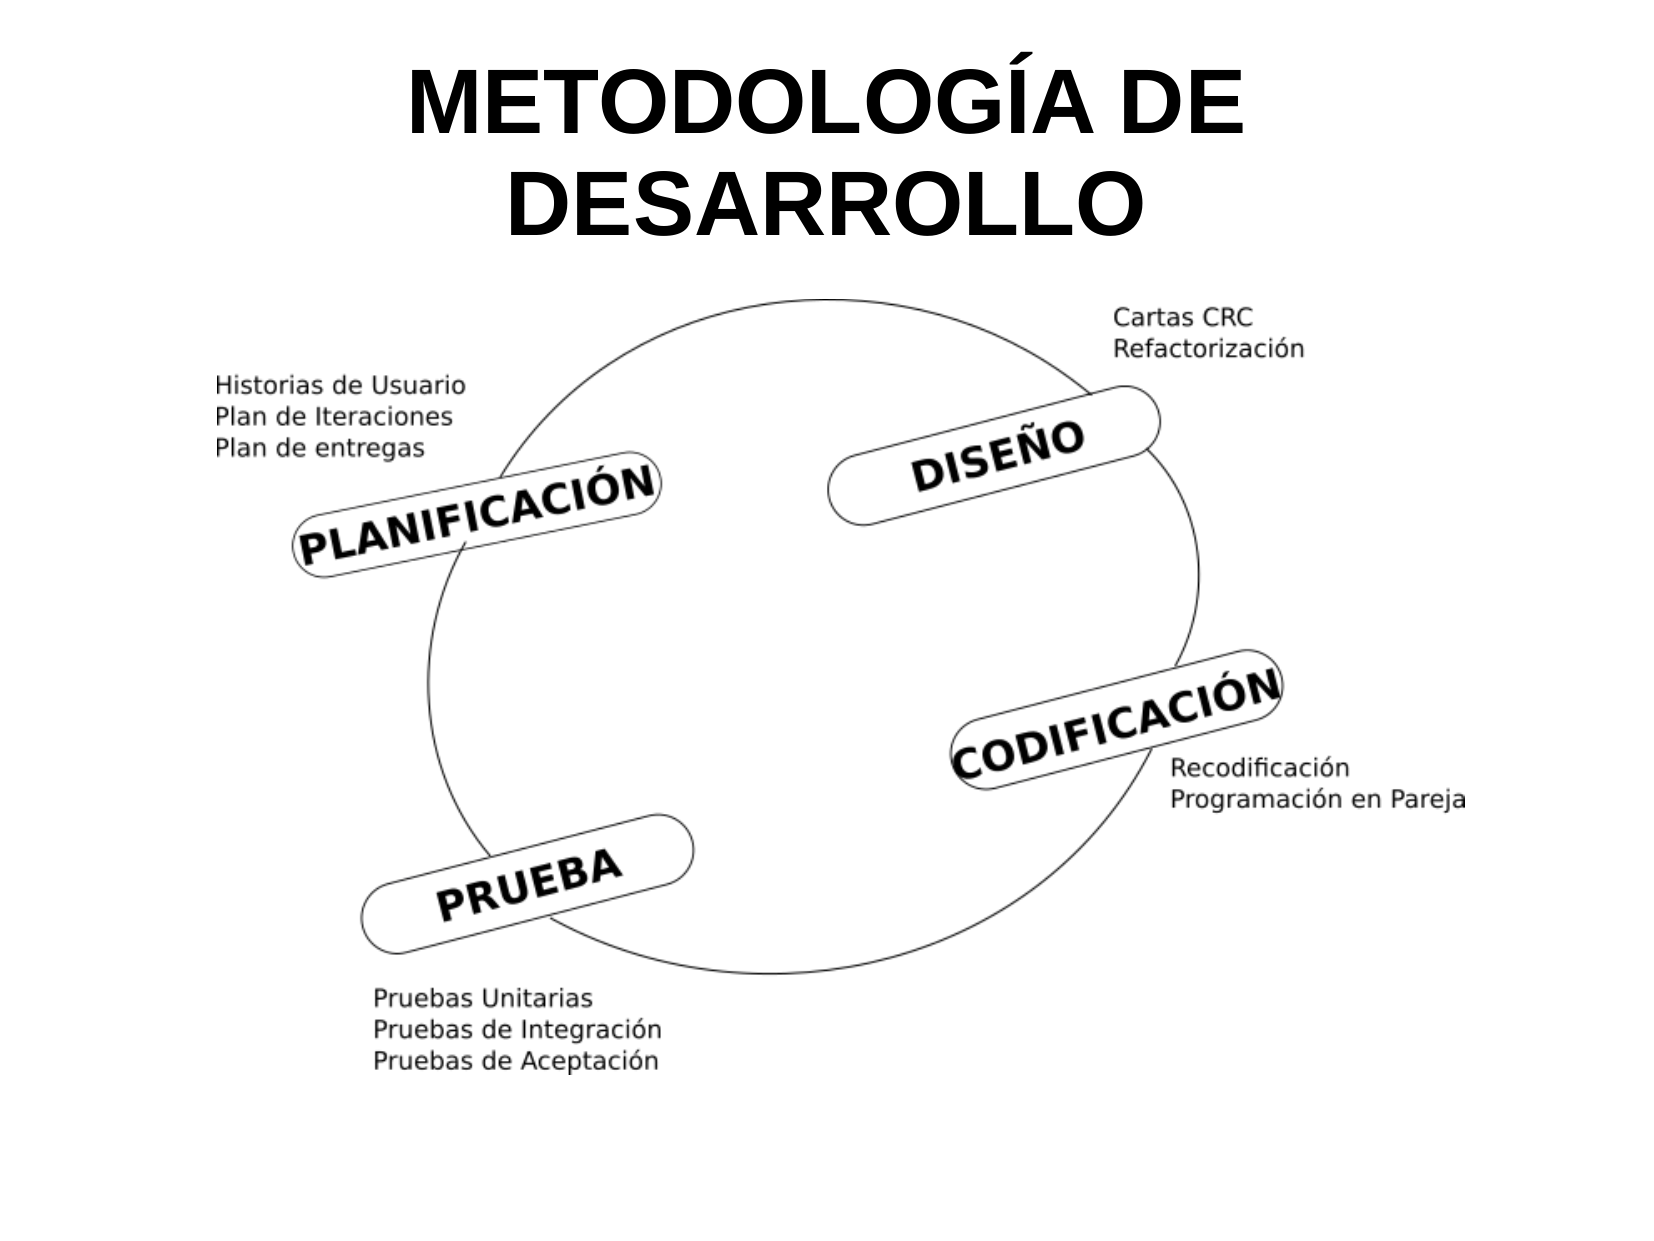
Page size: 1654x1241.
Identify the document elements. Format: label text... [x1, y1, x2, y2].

picture [217, 299, 1465, 1075]
title METODOLOGÍA DE DESARROLLO [82, 49, 1571, 257]
